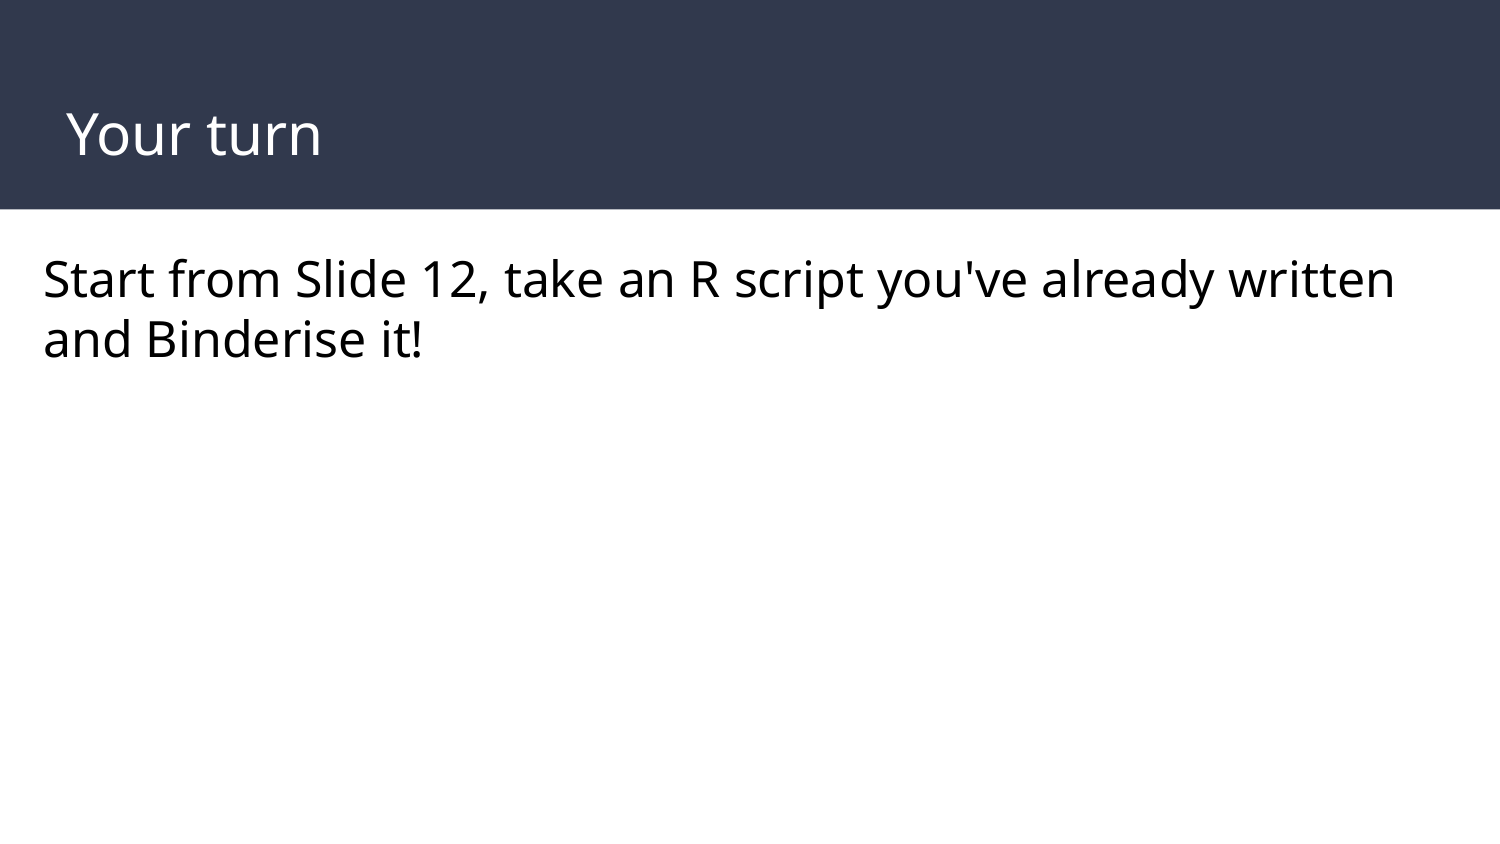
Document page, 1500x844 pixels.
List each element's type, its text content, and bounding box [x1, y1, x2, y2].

title Your turn [51, 82, 1449, 185]
text_box Start from Slide 12, take an R script you've already written and Binderise it! [28, 232, 1464, 824]
